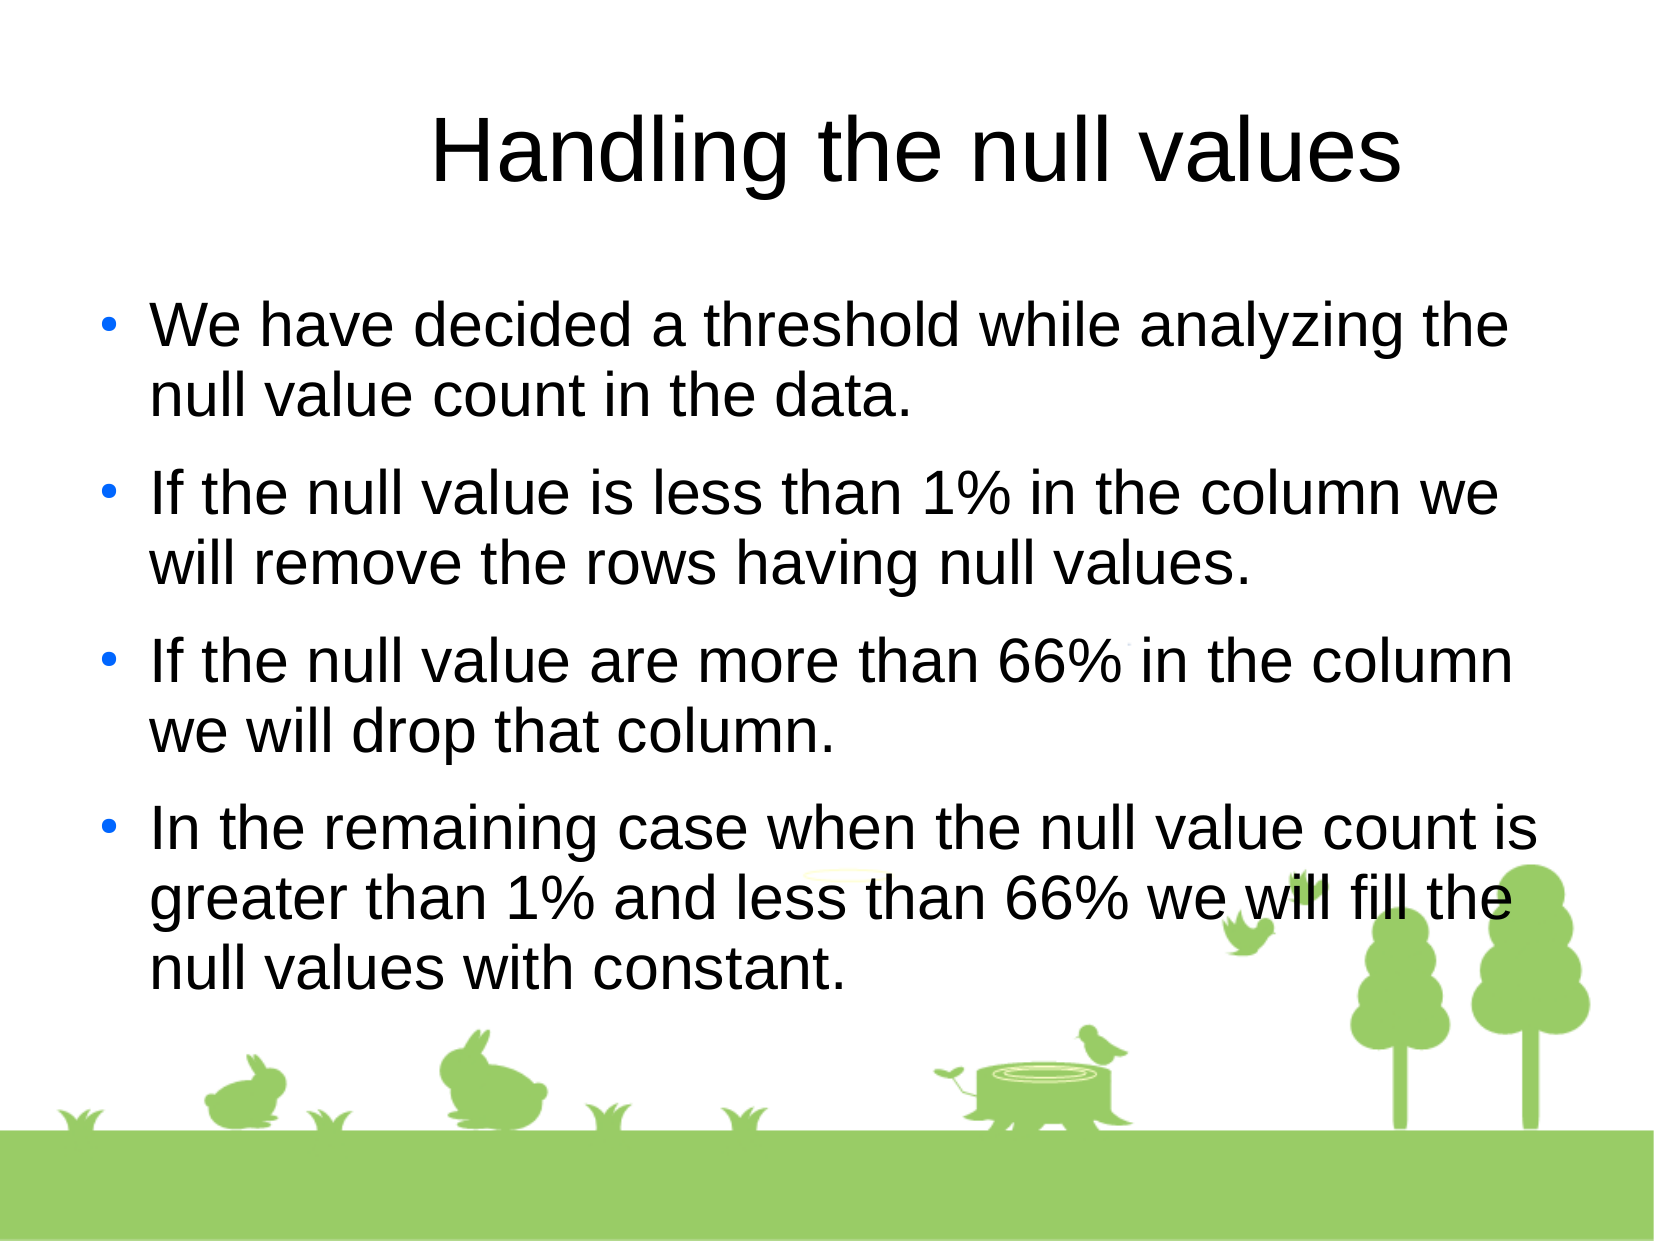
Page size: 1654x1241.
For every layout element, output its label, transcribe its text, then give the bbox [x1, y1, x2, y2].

picture [0, 0, 1654, 1241]
list We have decided a threshold while analyzing the null value count in the data. If the null value is less than 1% in the column we will remove the rows having null values. If the null value are more than 66% in the column we will drop that column. In the remaining case when the null value count is greater than 1% and less than 66% we will fill the null values with constant. [82, 290, 1571, 1010]
title Handling the null values [265, 47, 1595, 252]
